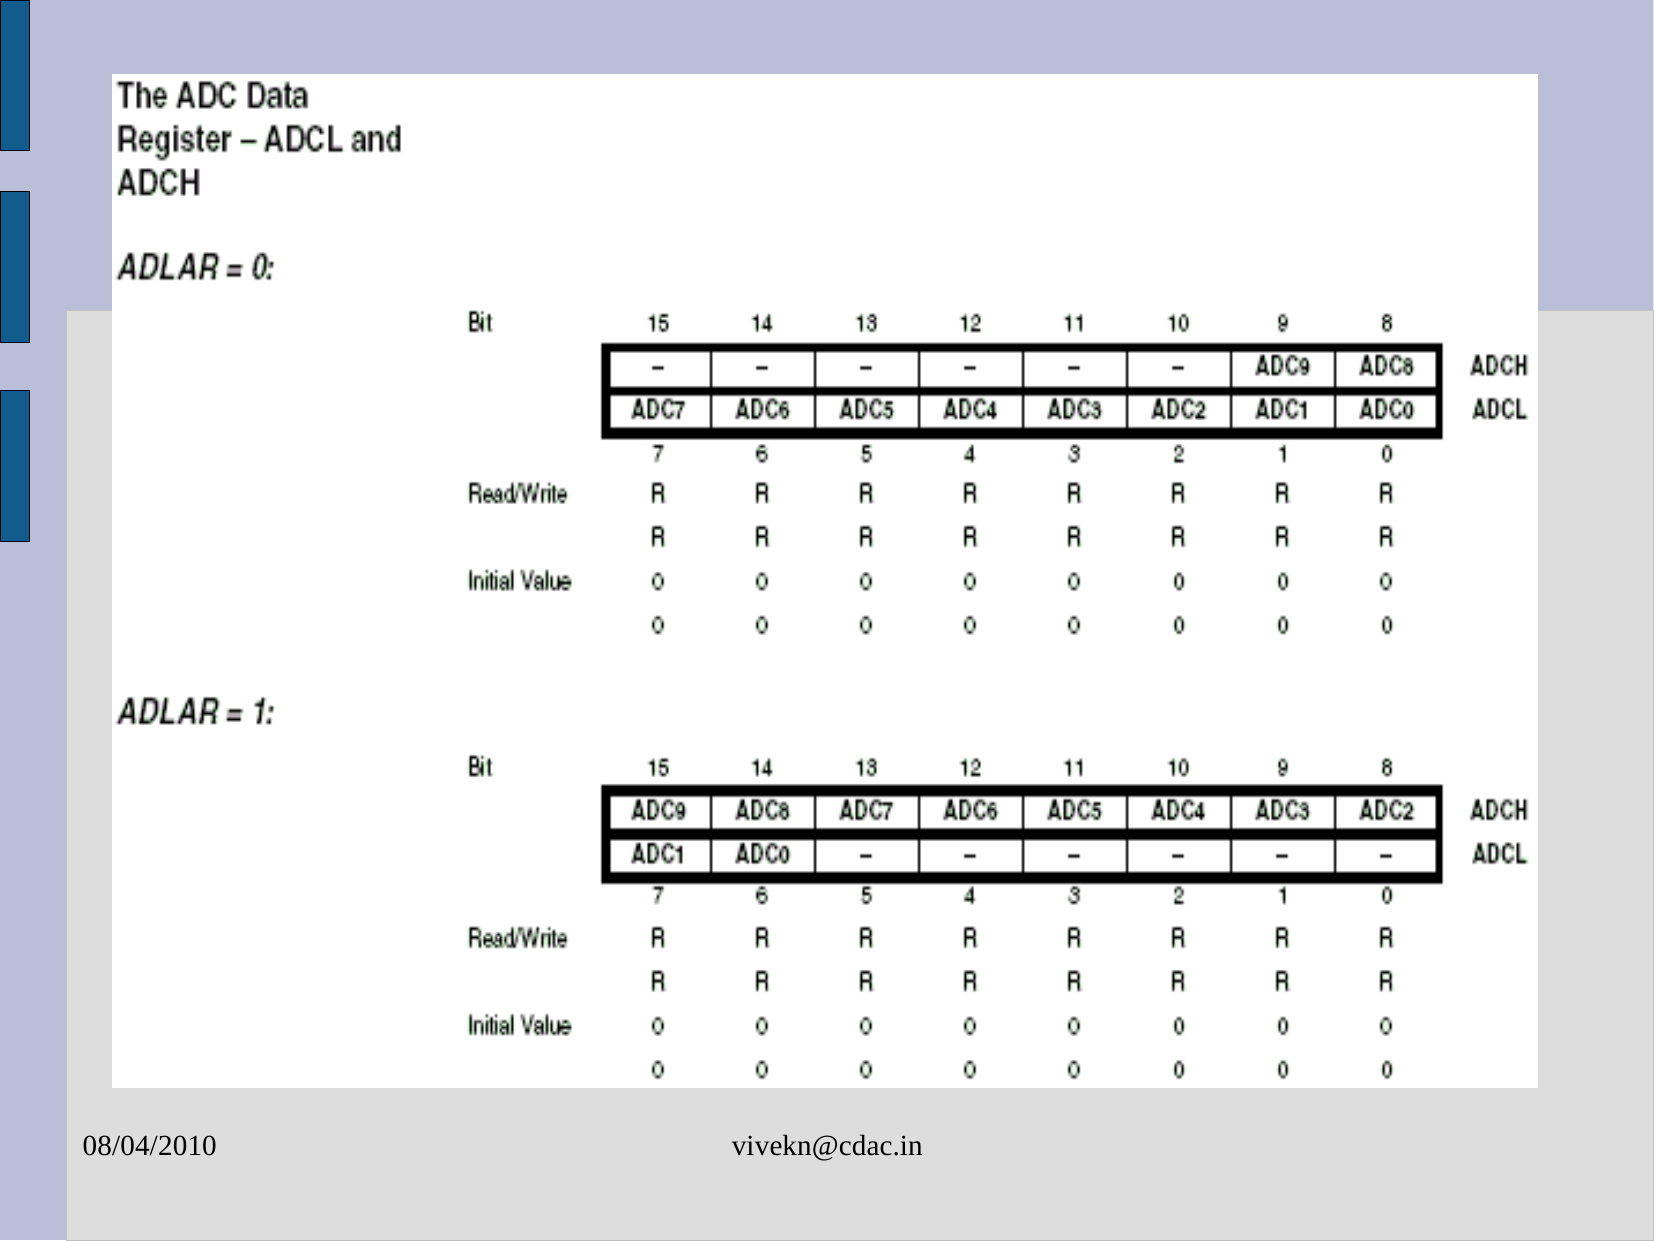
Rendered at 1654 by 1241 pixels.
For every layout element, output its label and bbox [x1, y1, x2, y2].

picture [112, 74, 1538, 1088]
